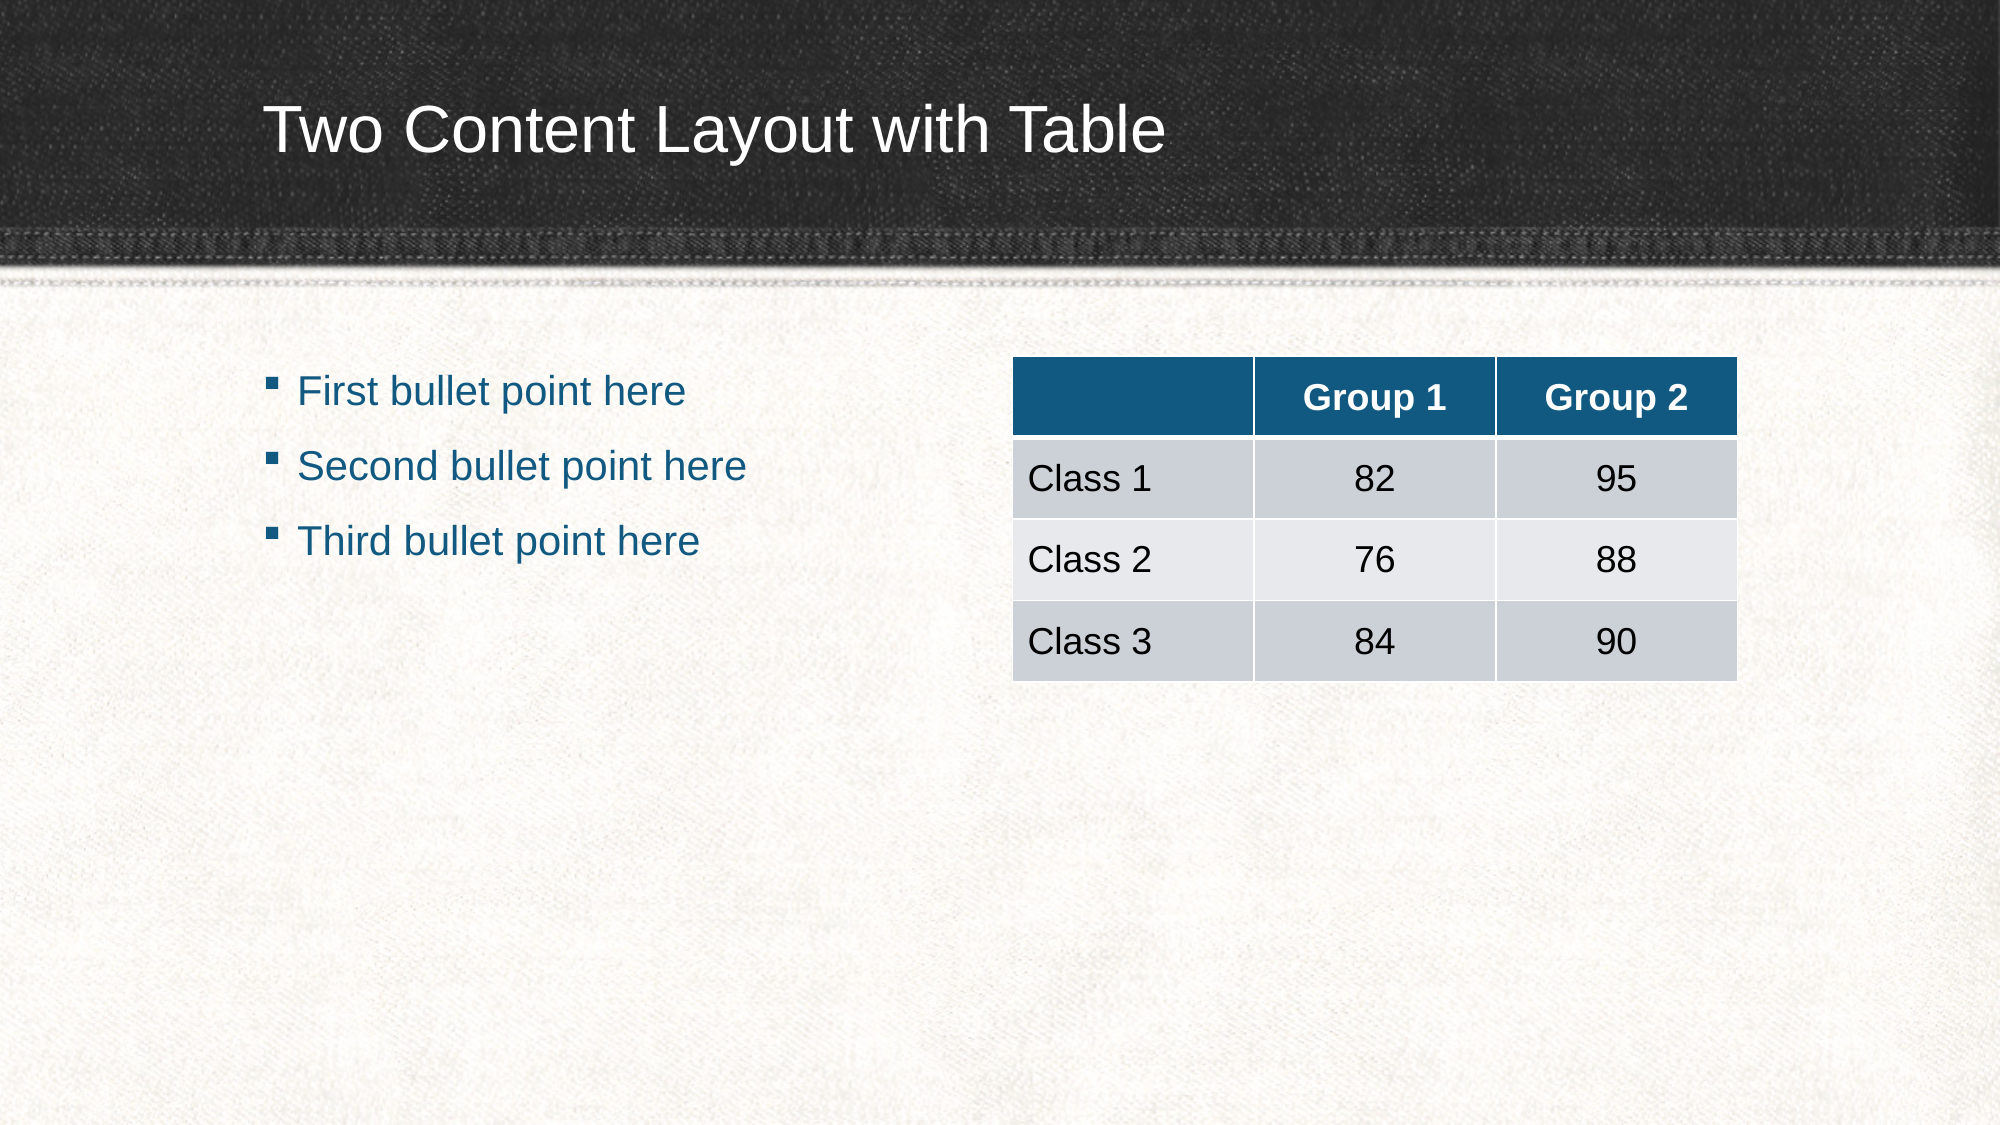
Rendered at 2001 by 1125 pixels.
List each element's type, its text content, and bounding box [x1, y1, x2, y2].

table_header Group 1 [1255, 357, 1495, 435]
table_cell 76 [1255, 520, 1495, 600]
table_header Group 2 [1497, 357, 1737, 435]
table_cell Class 3 [1013, 601, 1253, 681]
table_cell 82 [1255, 440, 1495, 518]
table_cell Class 1 [1013, 440, 1253, 518]
table_cell 84 [1255, 601, 1495, 681]
title Two Content Layout with Table [262, 48, 1738, 214]
table_header [1013, 357, 1253, 435]
picture [0, 0, 2000, 1125]
table_cell 95 [1497, 440, 1737, 518]
table_cell Class 2 [1013, 520, 1253, 600]
table_cell 88 [1497, 520, 1737, 600]
list First bullet point here Second bullet point here Third bullet point here [262, 356, 988, 1014]
table_cell 90 [1497, 601, 1737, 681]
